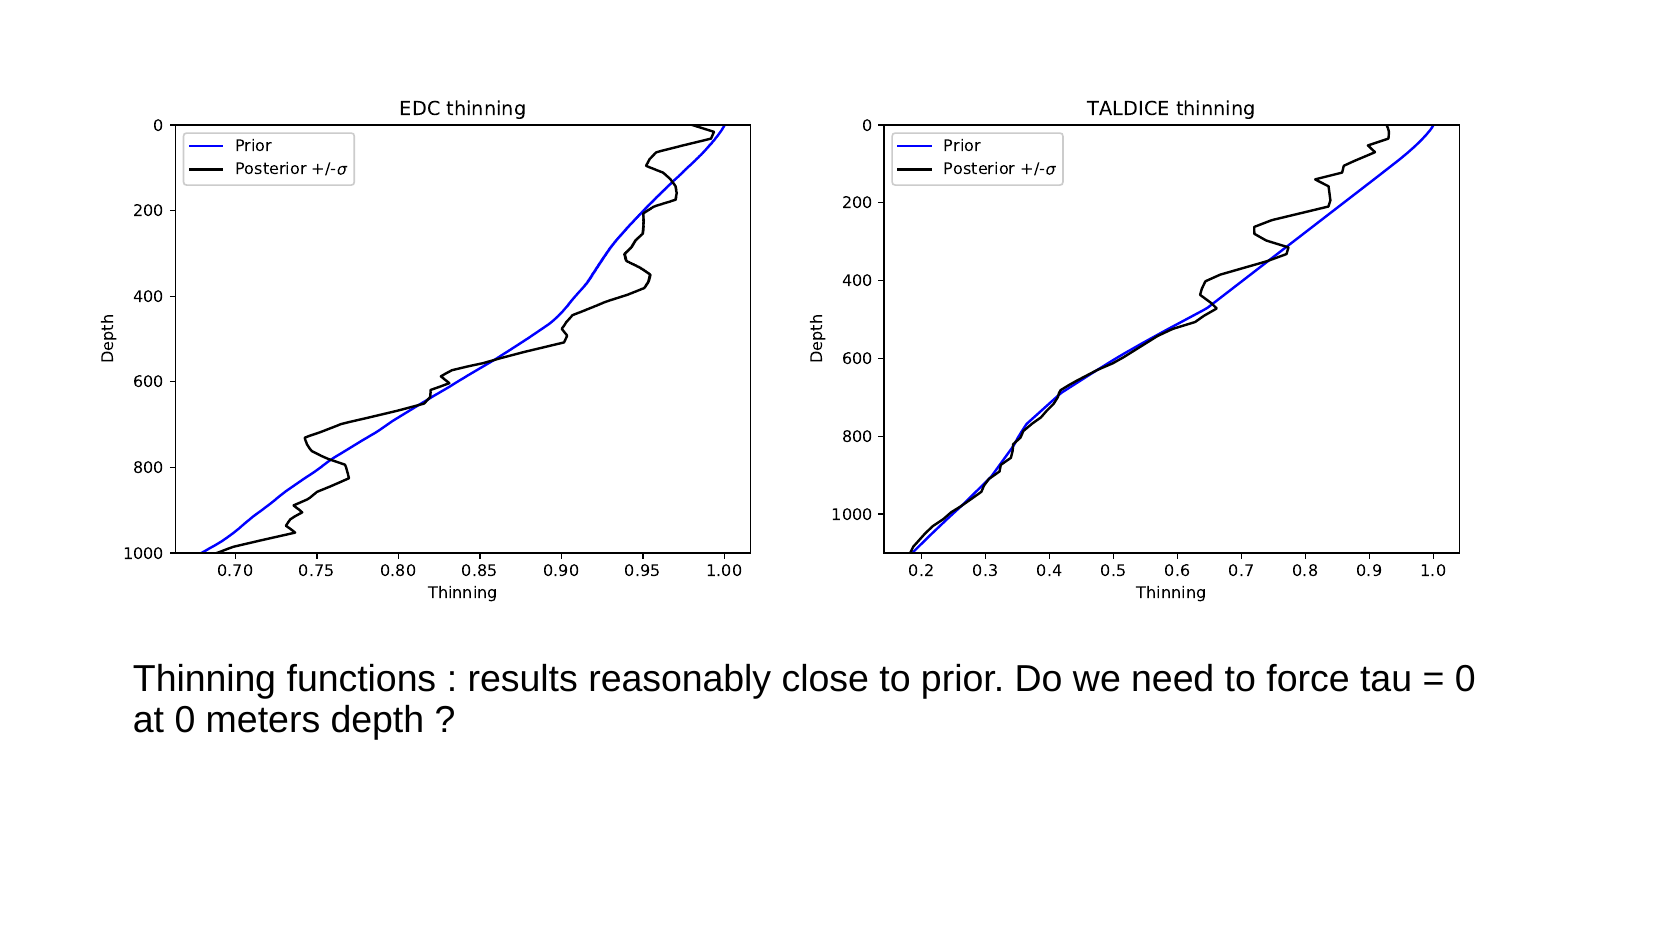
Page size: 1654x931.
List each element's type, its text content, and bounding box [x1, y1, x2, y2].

picture [82, 57, 1535, 615]
text_box Thinning functions : results reasonably close to prior. Do we need to force tau = 0 at 0 meters depth ? [118, 649, 1512, 749]
